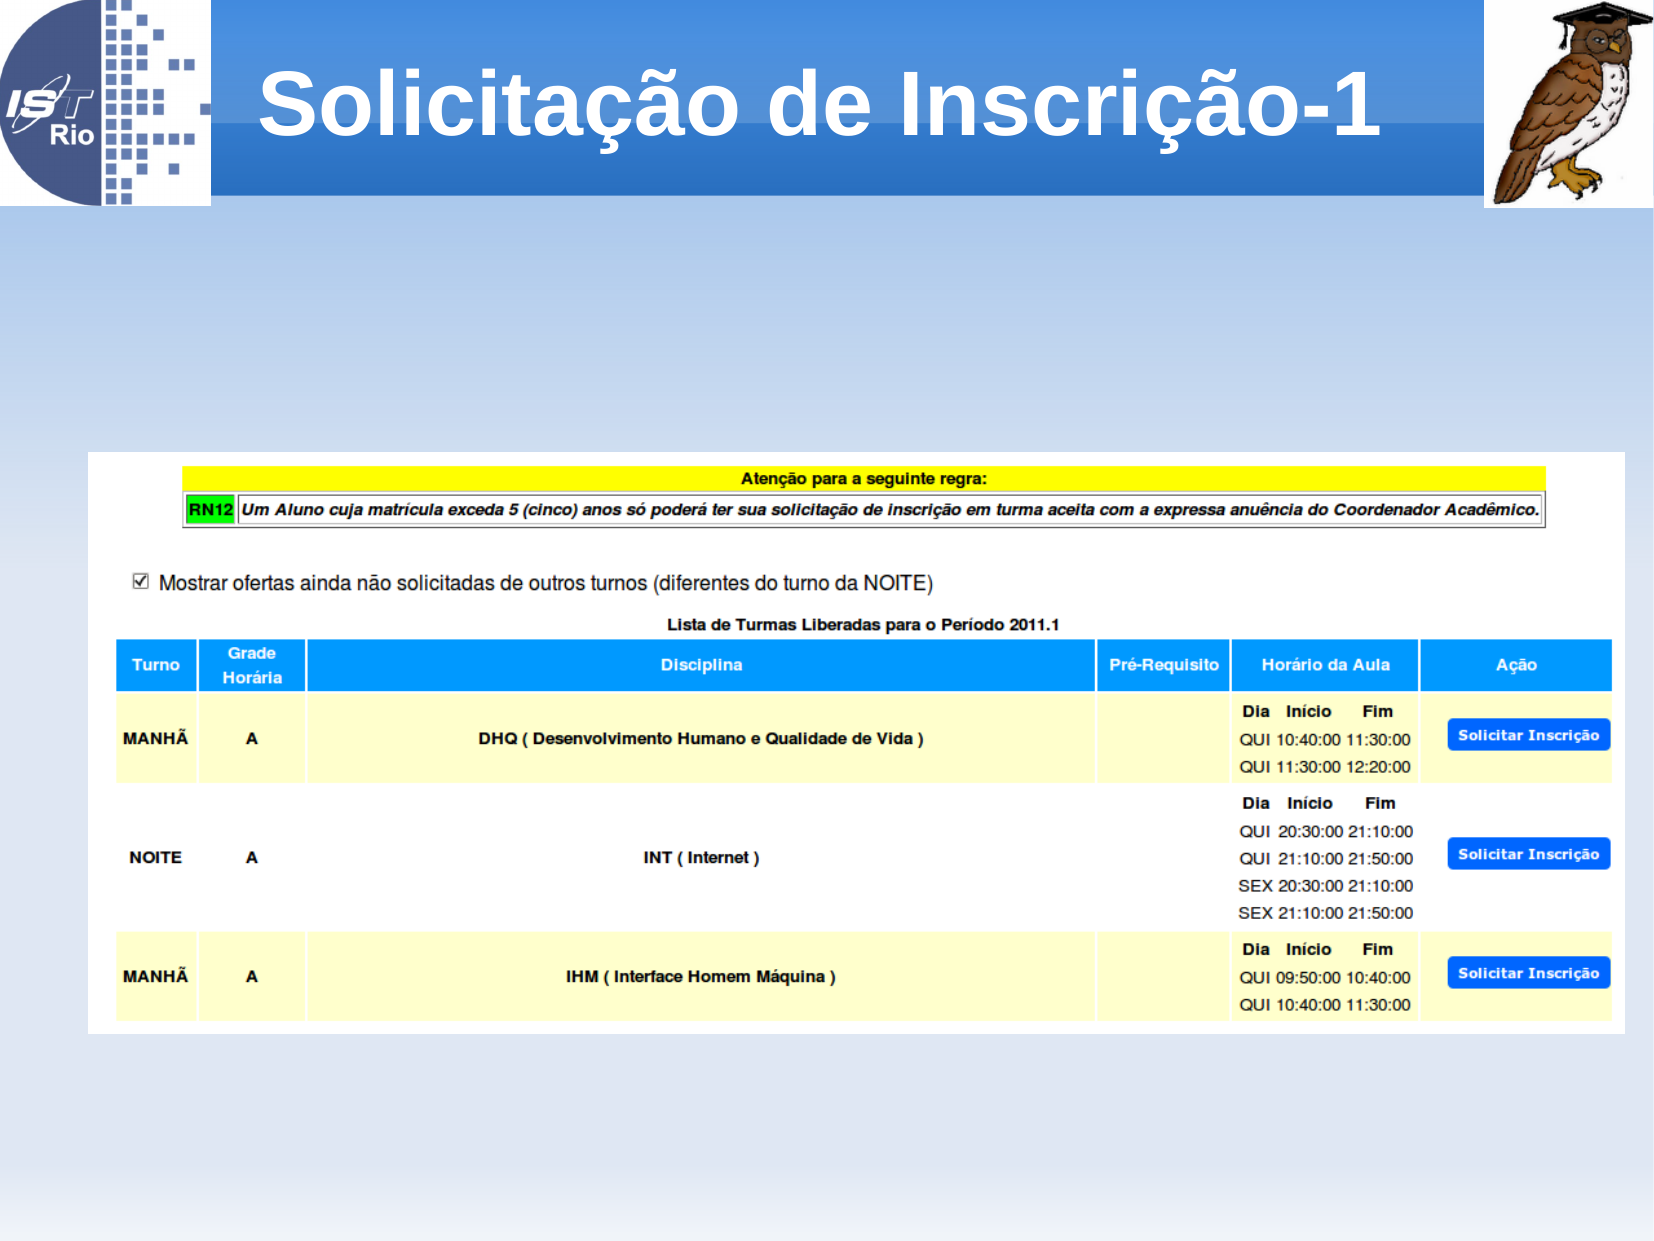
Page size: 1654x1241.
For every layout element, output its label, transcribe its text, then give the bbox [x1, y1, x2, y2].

title Solicitação de Inscrição-1 [76, 7, 1565, 200]
picture [0, 0, 1654, 1241]
